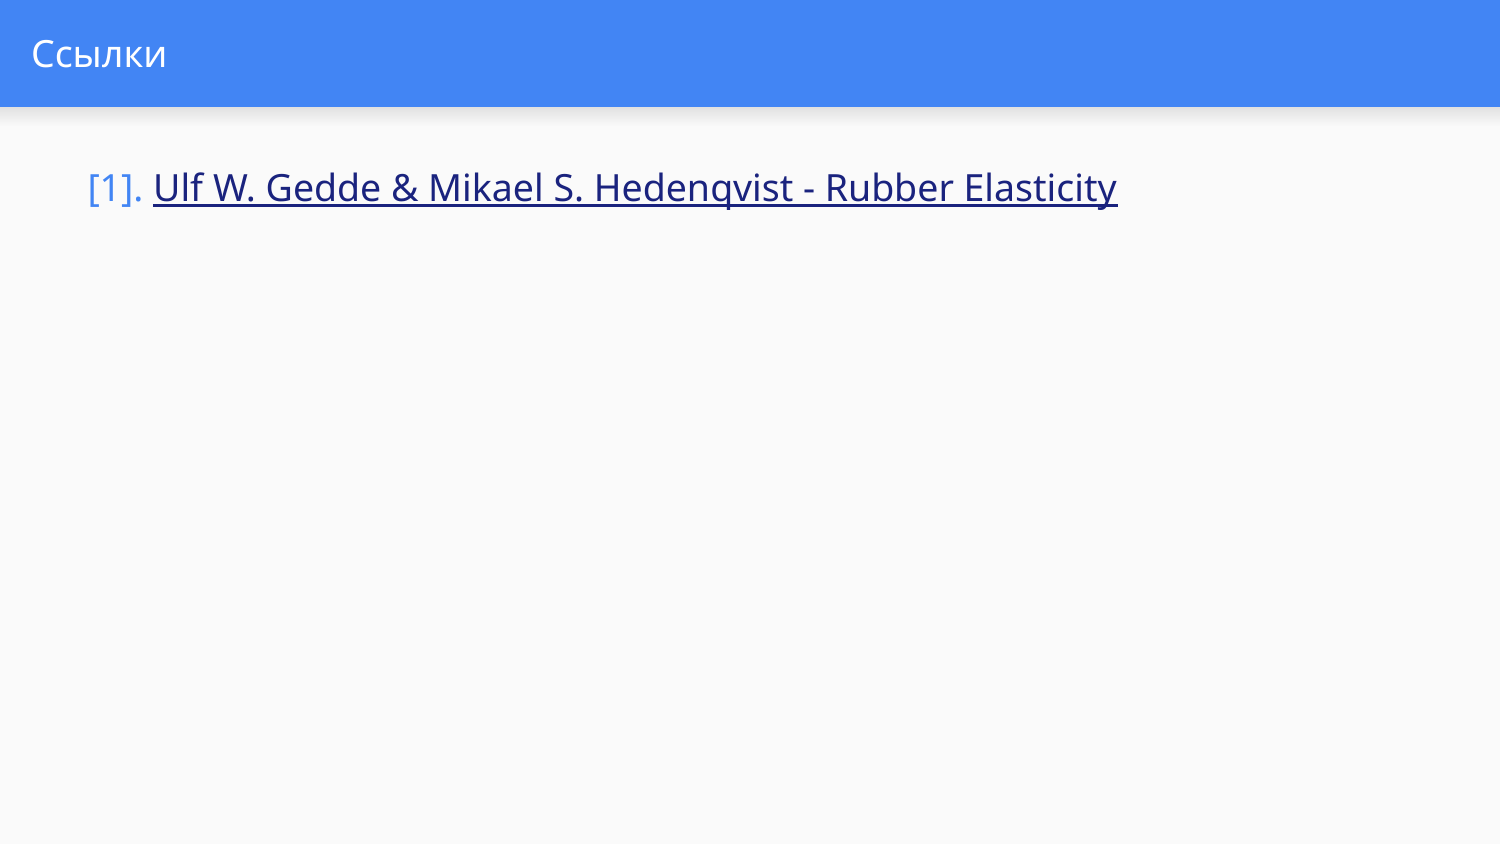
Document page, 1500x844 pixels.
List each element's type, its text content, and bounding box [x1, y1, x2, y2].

title Ссылки [16, 2, 465, 102]
text_box [1]. Ulf W. Gedde & Mikael S. Hedenqvist - Rubber Elasticity [72, 148, 1354, 230]
